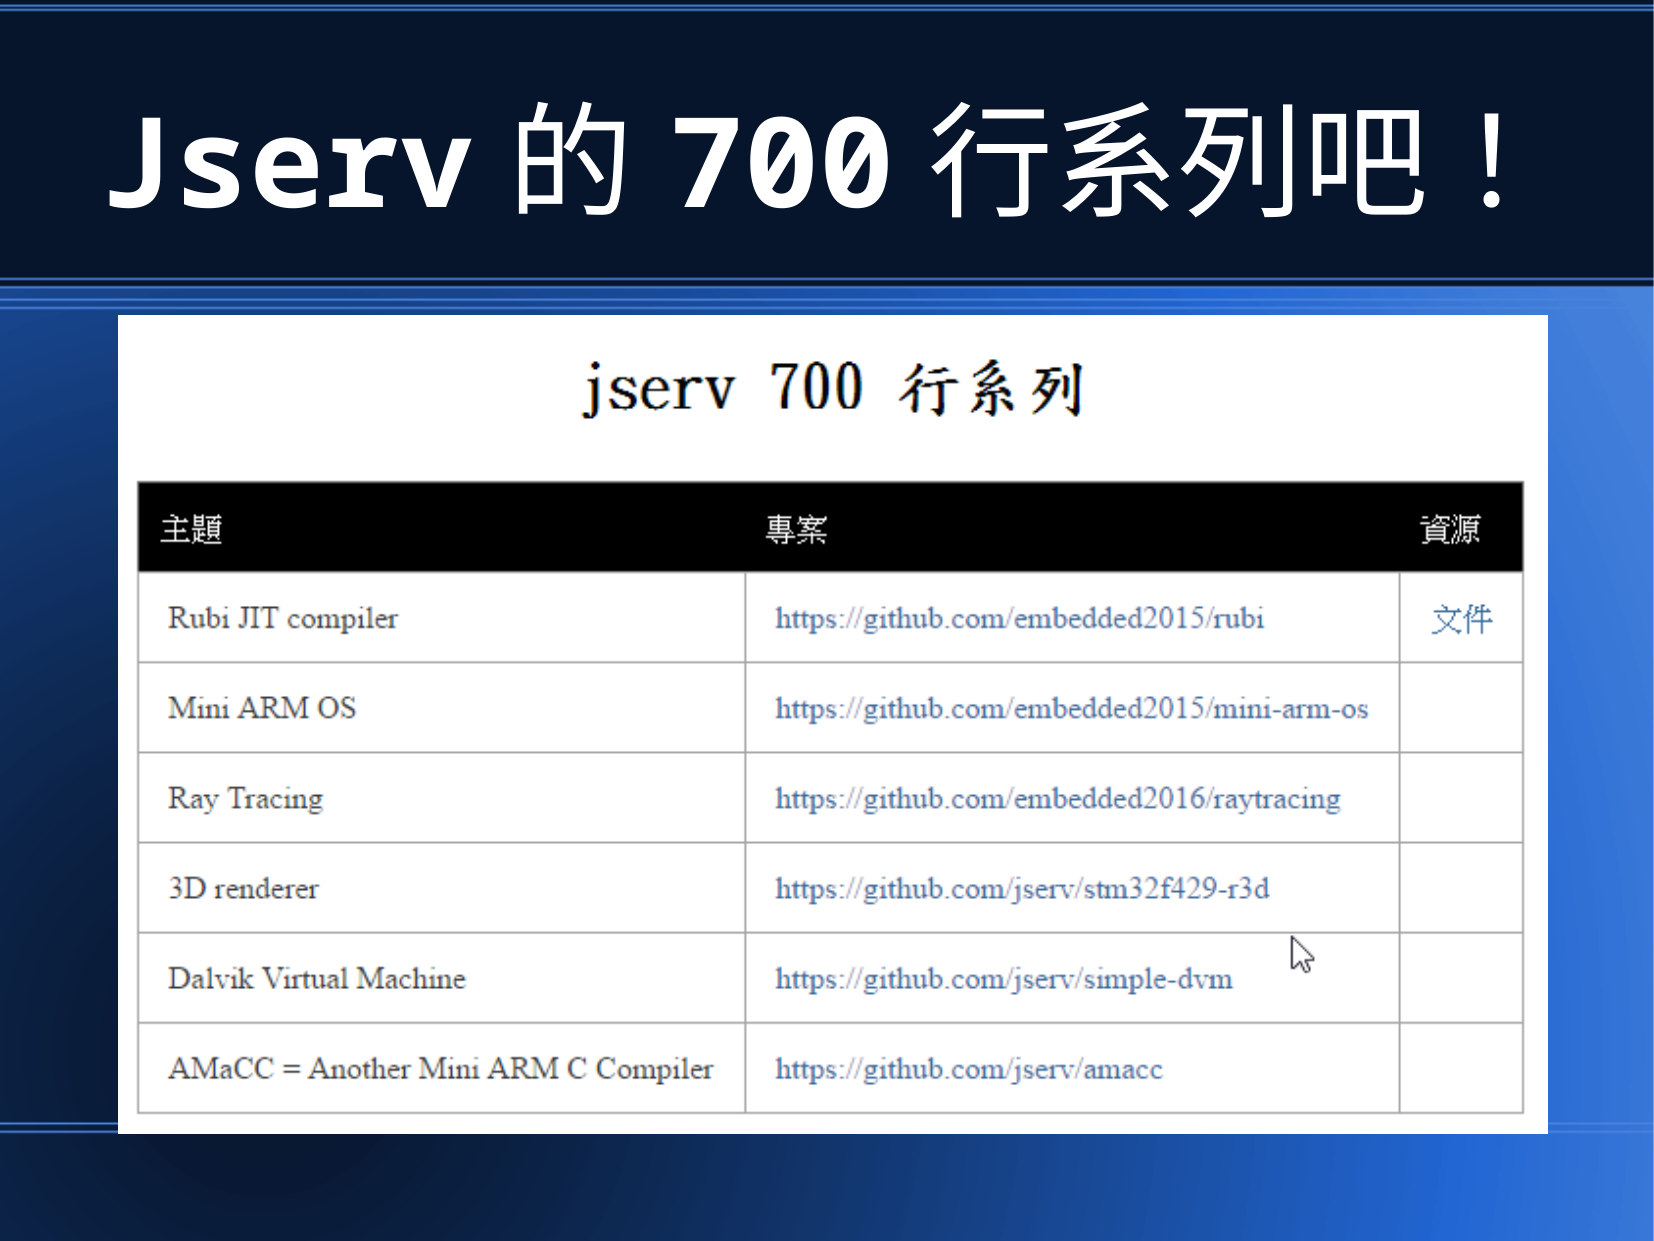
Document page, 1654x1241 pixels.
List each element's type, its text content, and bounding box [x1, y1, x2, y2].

picture [0, 0, 1654, 1241]
title Jserv的700行系列吧！ [82, 49, 1571, 257]
